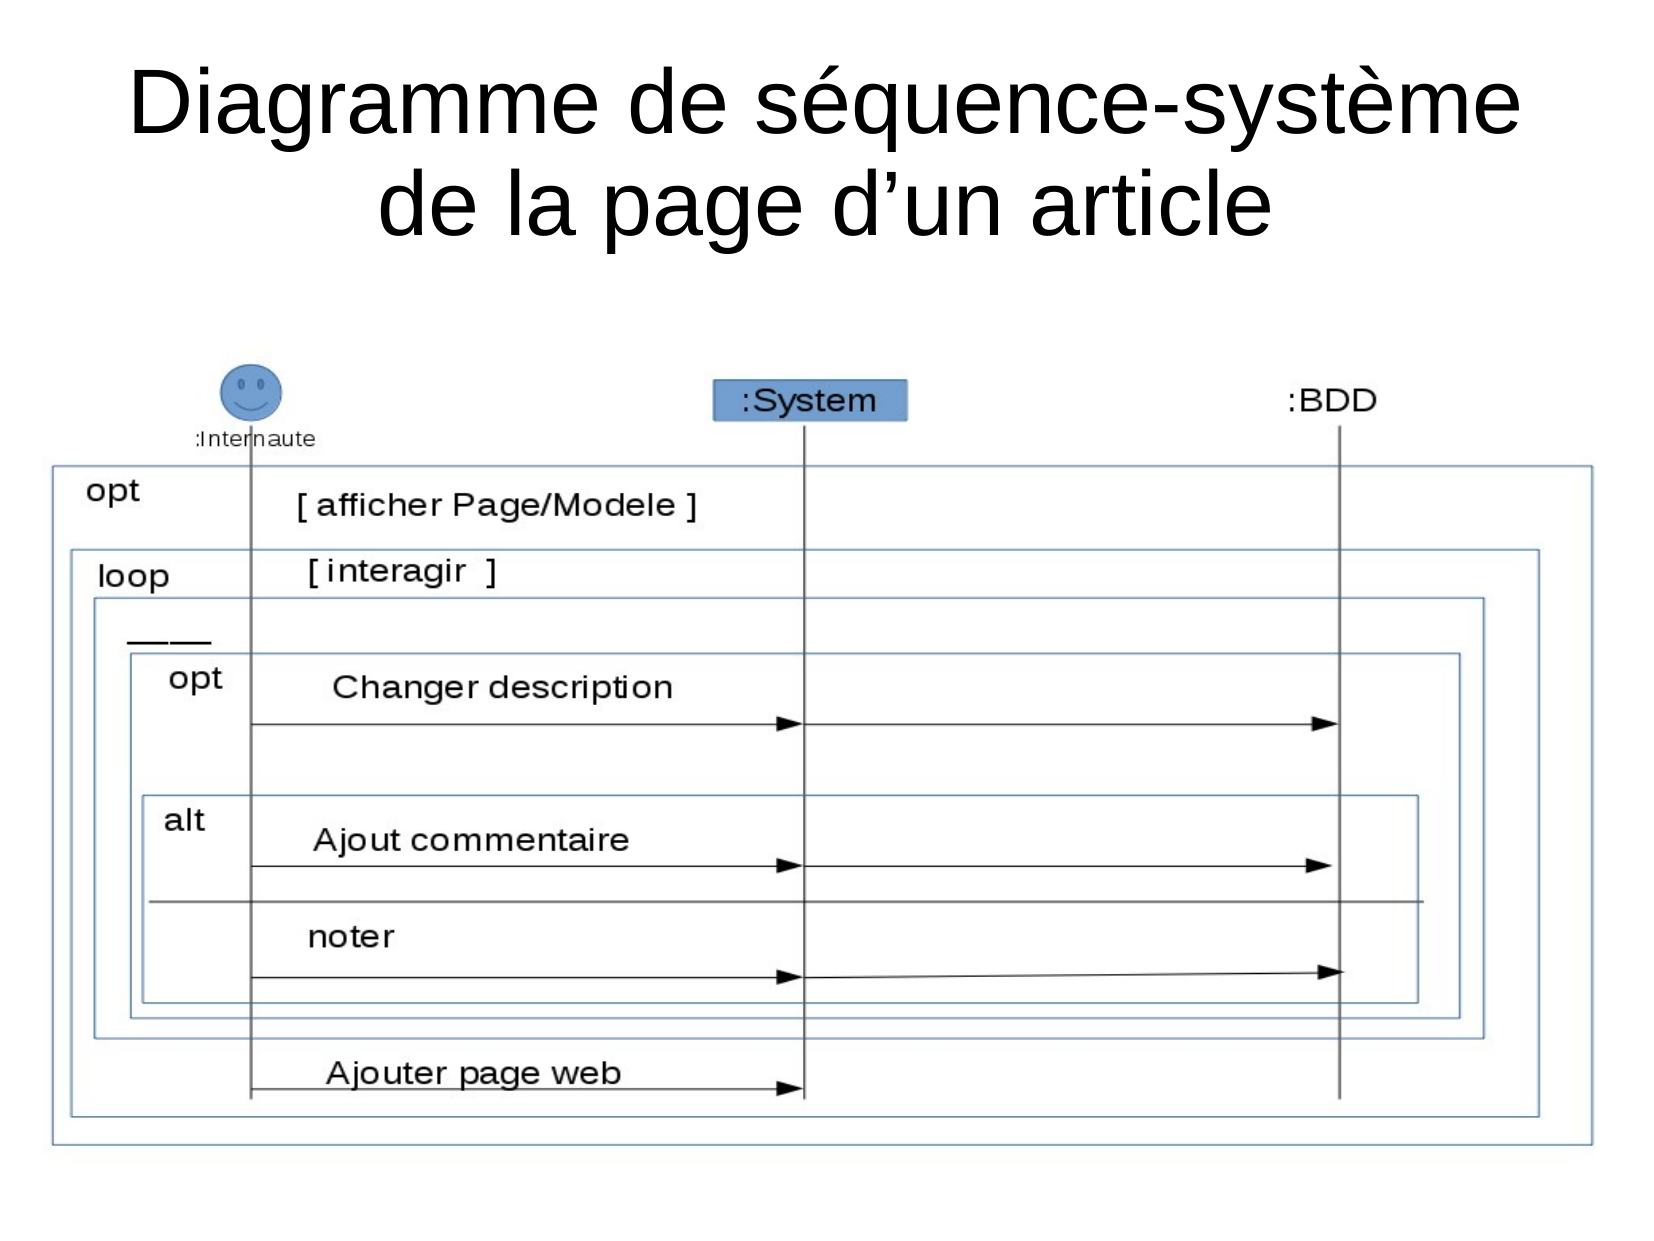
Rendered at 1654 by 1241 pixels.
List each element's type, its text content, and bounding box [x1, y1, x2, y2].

picture [0, 283, 1654, 1241]
title Diagramme de séquence-système de la page d’un article [82, 49, 1571, 257]
